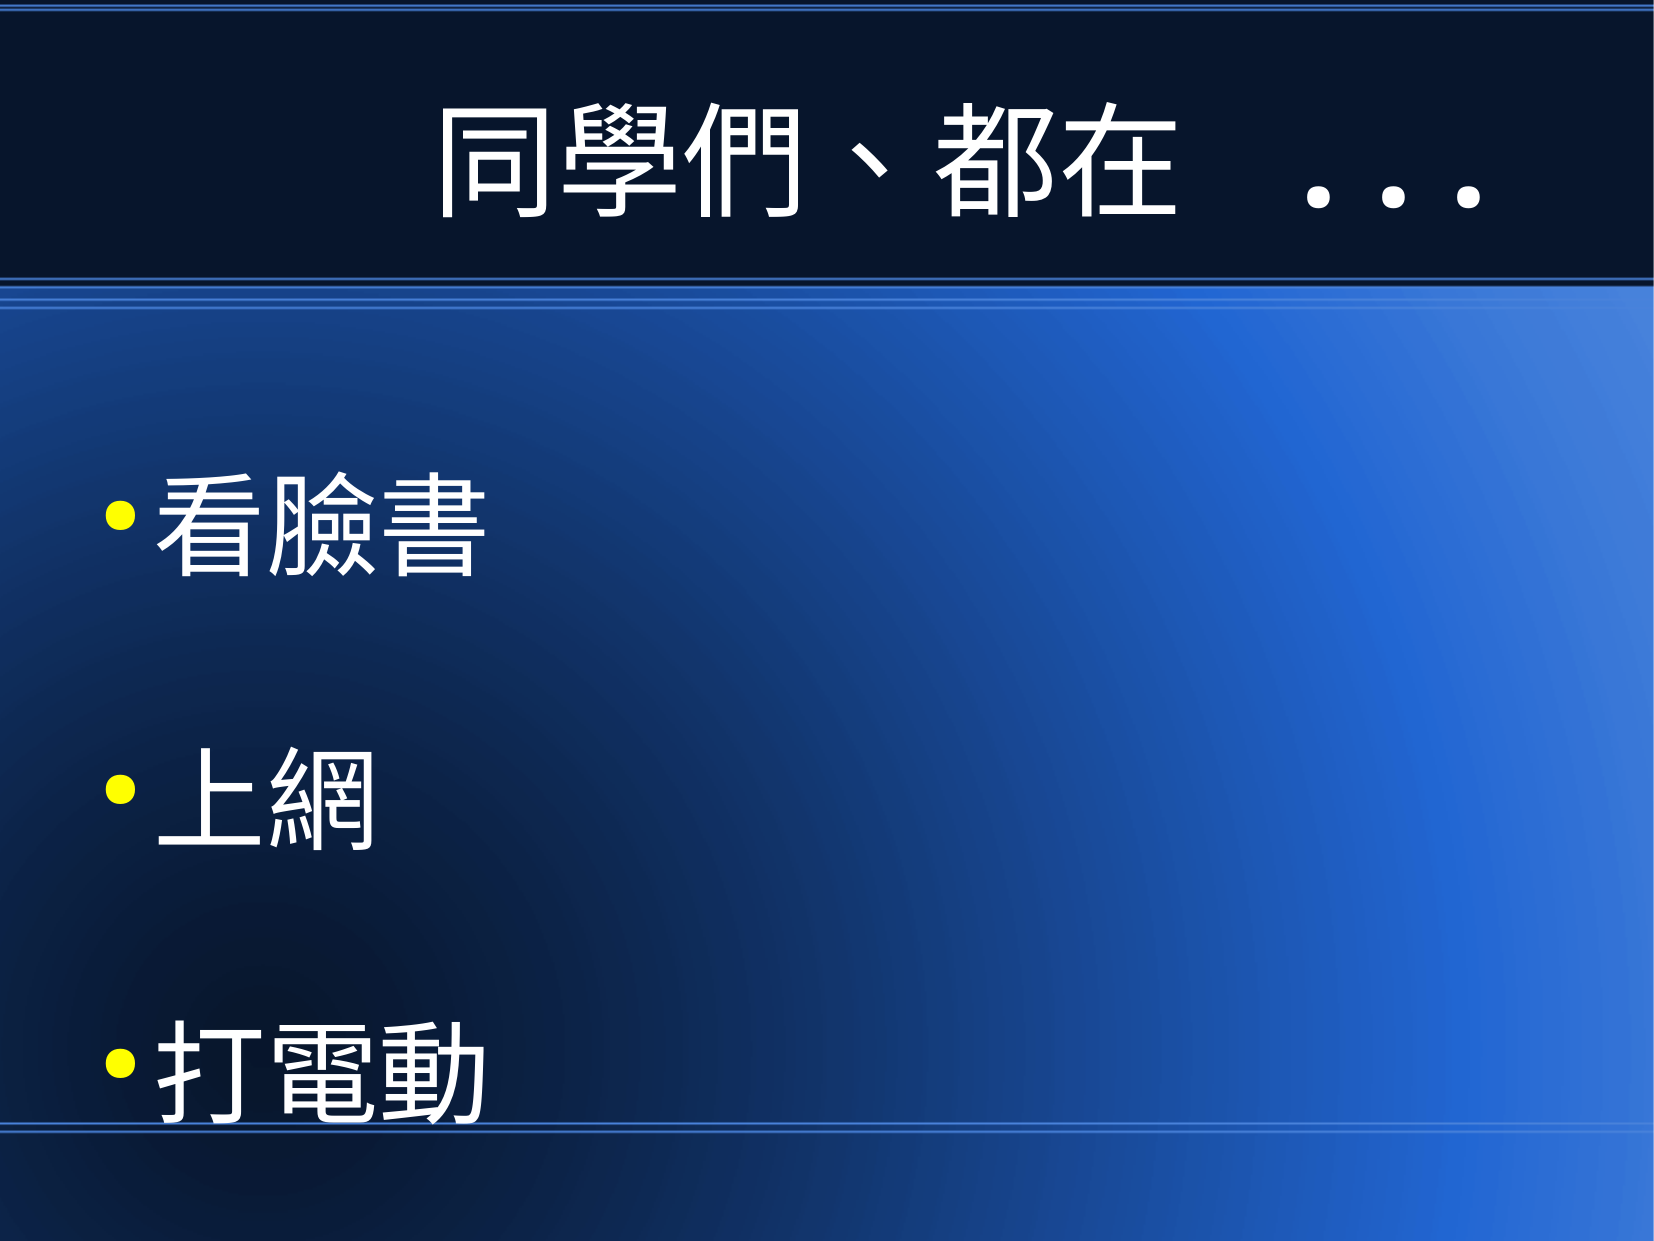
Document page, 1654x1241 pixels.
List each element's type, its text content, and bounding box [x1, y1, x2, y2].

title 同學們、都在 ... [82, 49, 1571, 257]
picture [0, 0, 1654, 1241]
list 看臉書 上網 打電動 [82, 355, 1571, 1241]
